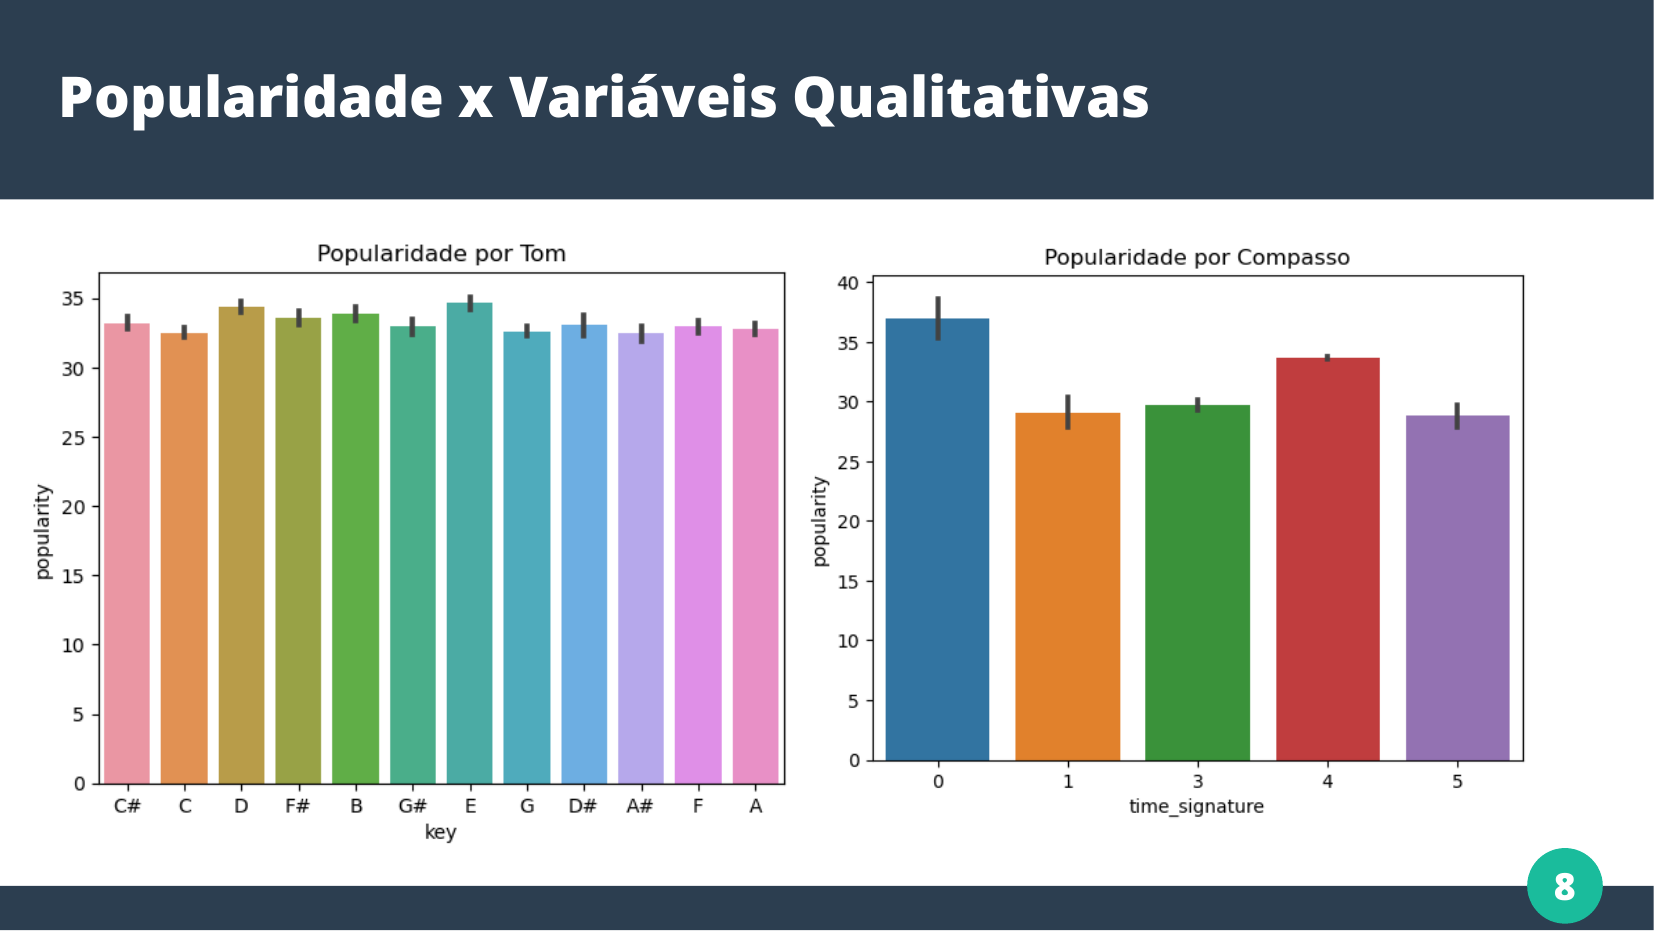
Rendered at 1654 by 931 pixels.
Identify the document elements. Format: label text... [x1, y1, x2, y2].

title Popularidade x Variáveis Qualitativas [59, 37, 1595, 155]
picture [20, 231, 1536, 857]
